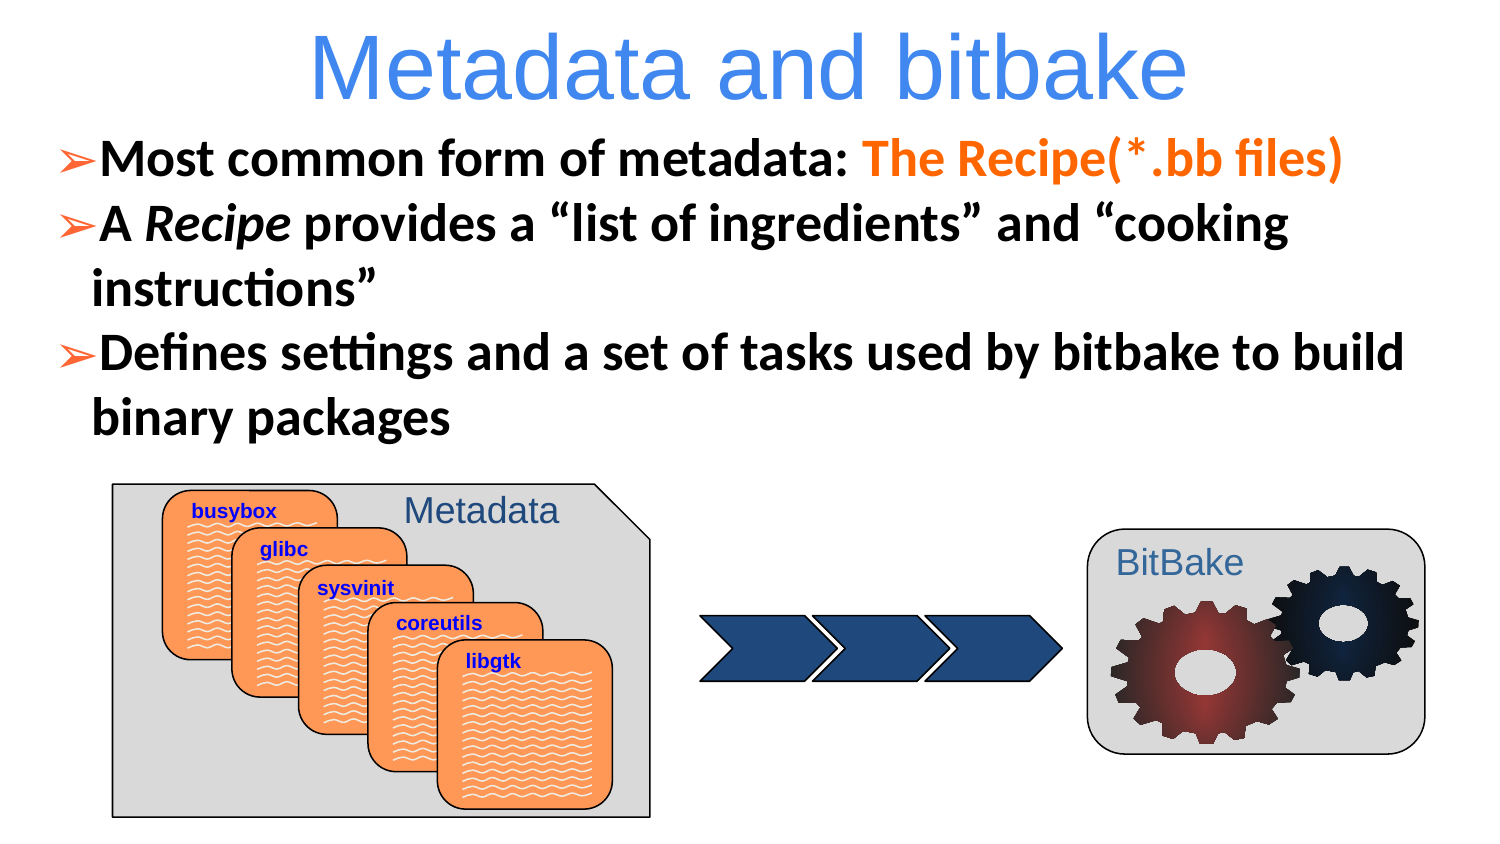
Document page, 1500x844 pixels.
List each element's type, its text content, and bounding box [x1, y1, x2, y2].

text_box [924, 615, 1063, 682]
text_box libgtk [450, 639, 589, 670]
text_box Most common form of metadata: The Recipe(*.bb files) A Recipe provides a “list of ingredients” and “cooking instructions” Defines settings and a set of tasks used by bitbake to build binary packages [38, 114, 1500, 732]
text_box coreutils [381, 602, 533, 633]
text_box [812, 615, 950, 682]
text_box sysvinit [302, 567, 440, 598]
text_box BitBake [1100, 530, 1276, 576]
text_box busybox [176, 490, 306, 521]
text_box Metadata [388, 478, 592, 524]
text_box [1087, 529, 1425, 755]
text_box [699, 615, 838, 682]
text_box [112, 484, 650, 818]
text_box glibc [245, 527, 352, 558]
text_box Metadata and bitbake [75, 10, 1425, 114]
